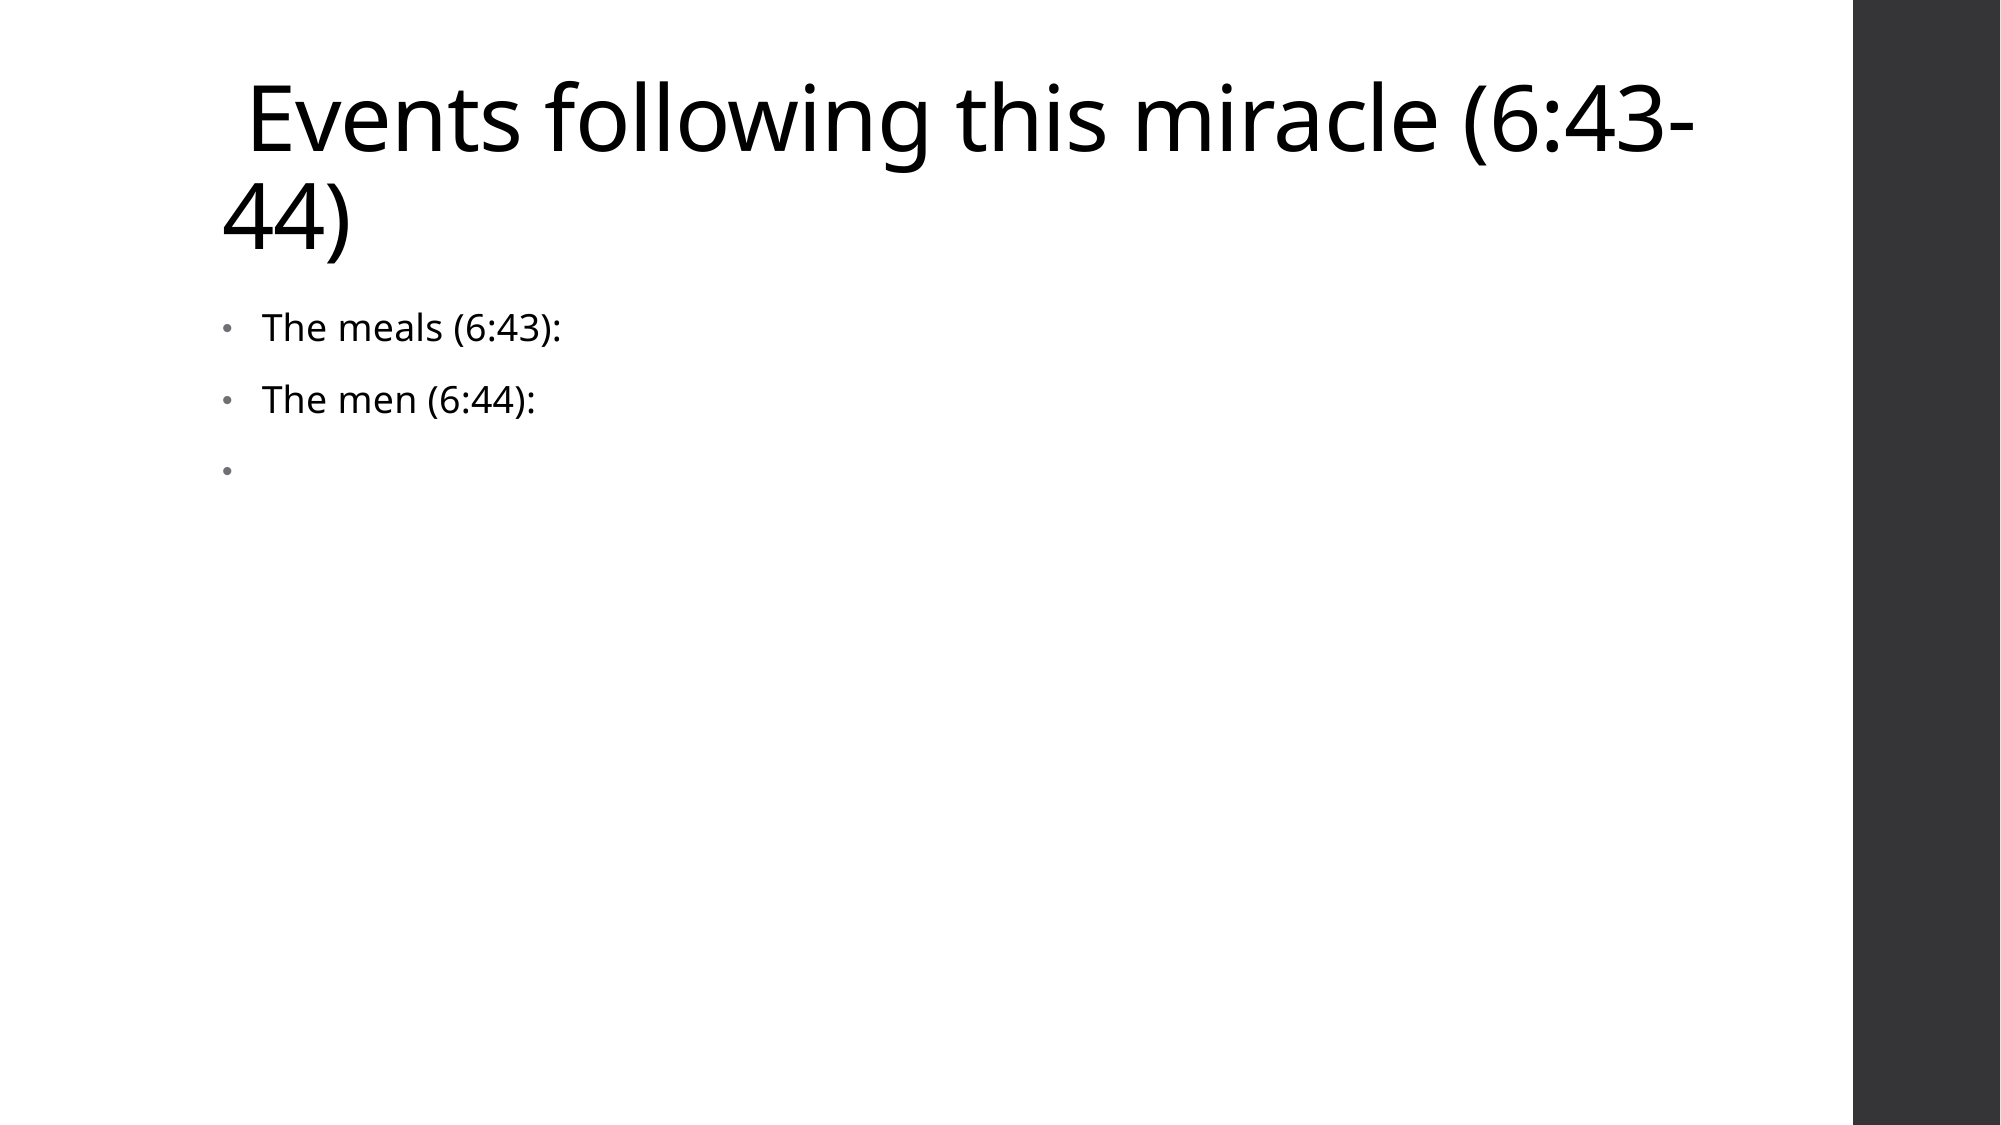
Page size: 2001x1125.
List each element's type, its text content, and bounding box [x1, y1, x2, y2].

list The meals (6:43): The men (6:44): [206, 299, 1617, 1014]
title Events following this miracle (6:43-44) [206, 60, 1797, 278]
